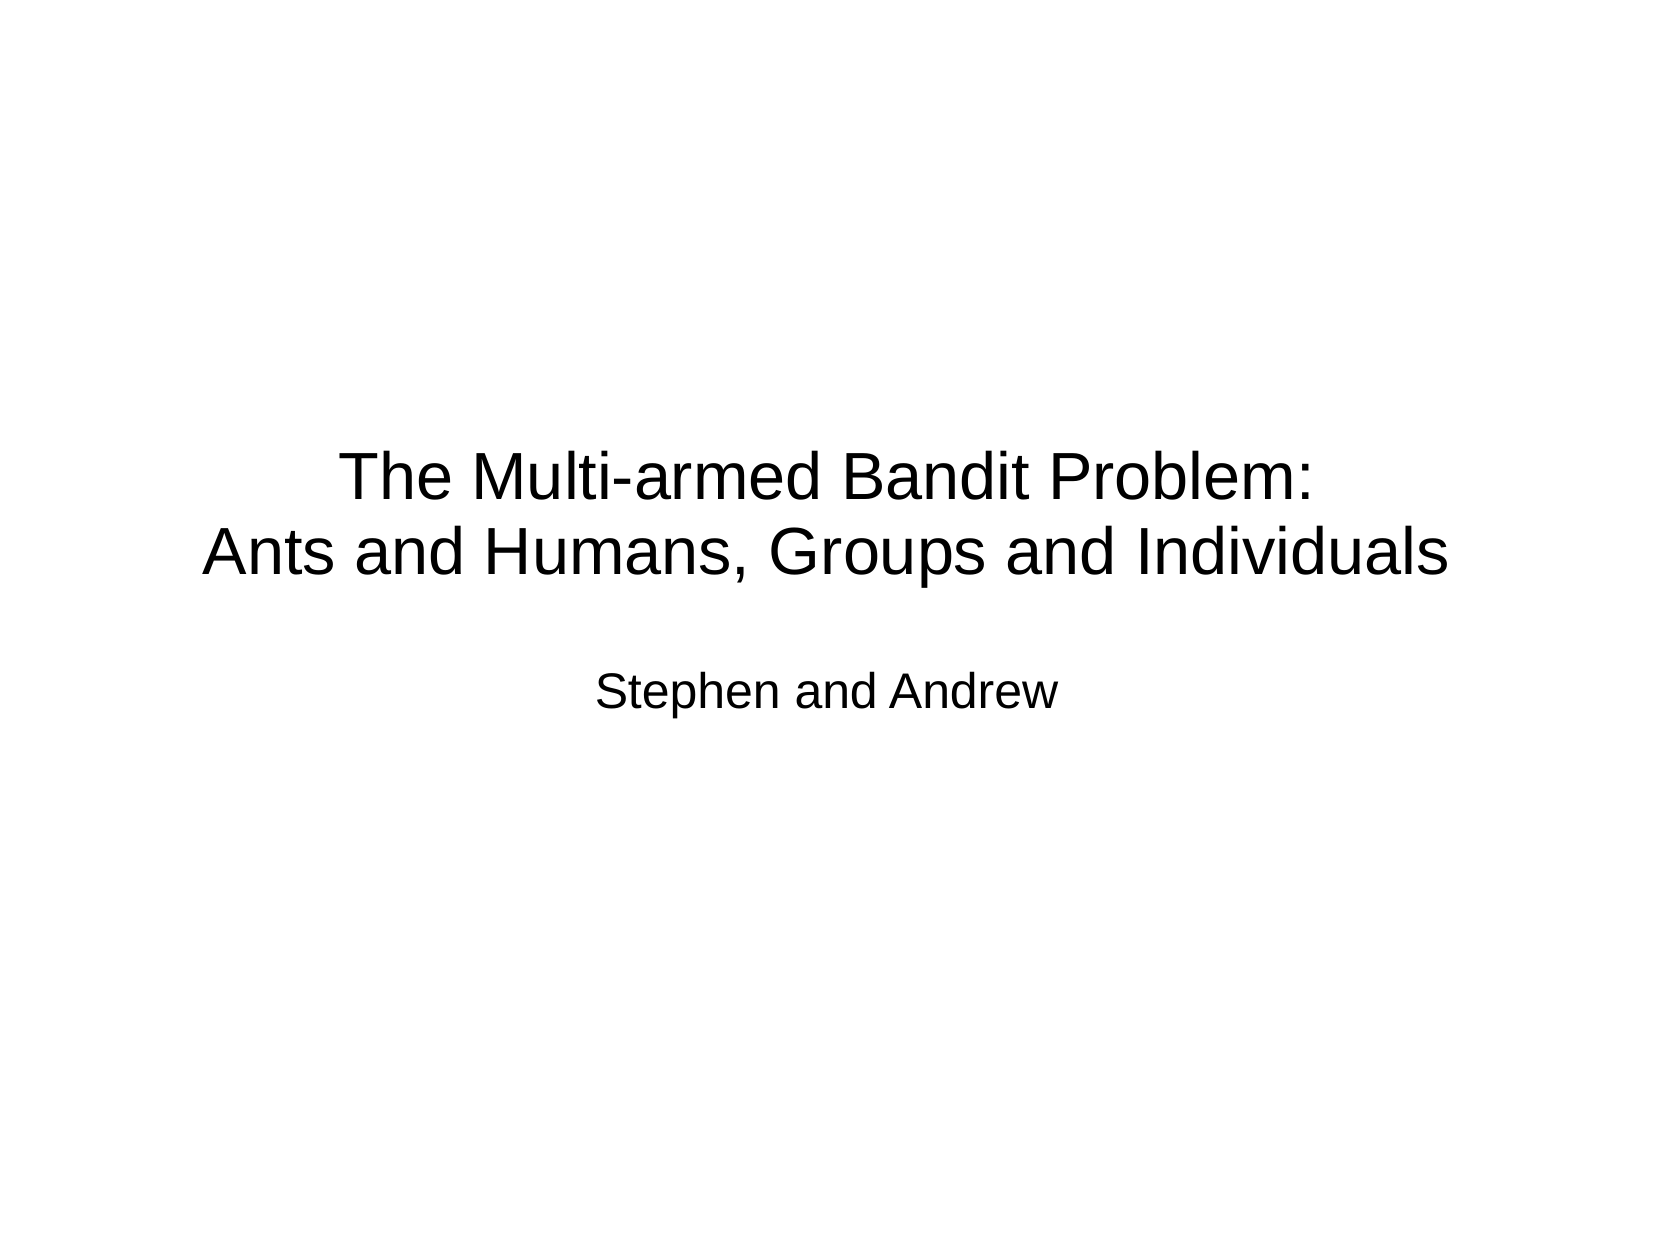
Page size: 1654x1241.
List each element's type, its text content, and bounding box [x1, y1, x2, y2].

subtitle The Multi-armed Bandit Problem: Ants and Humans, Groups and Individuals Stephen and Andrew [82, 56, 1571, 1102]
